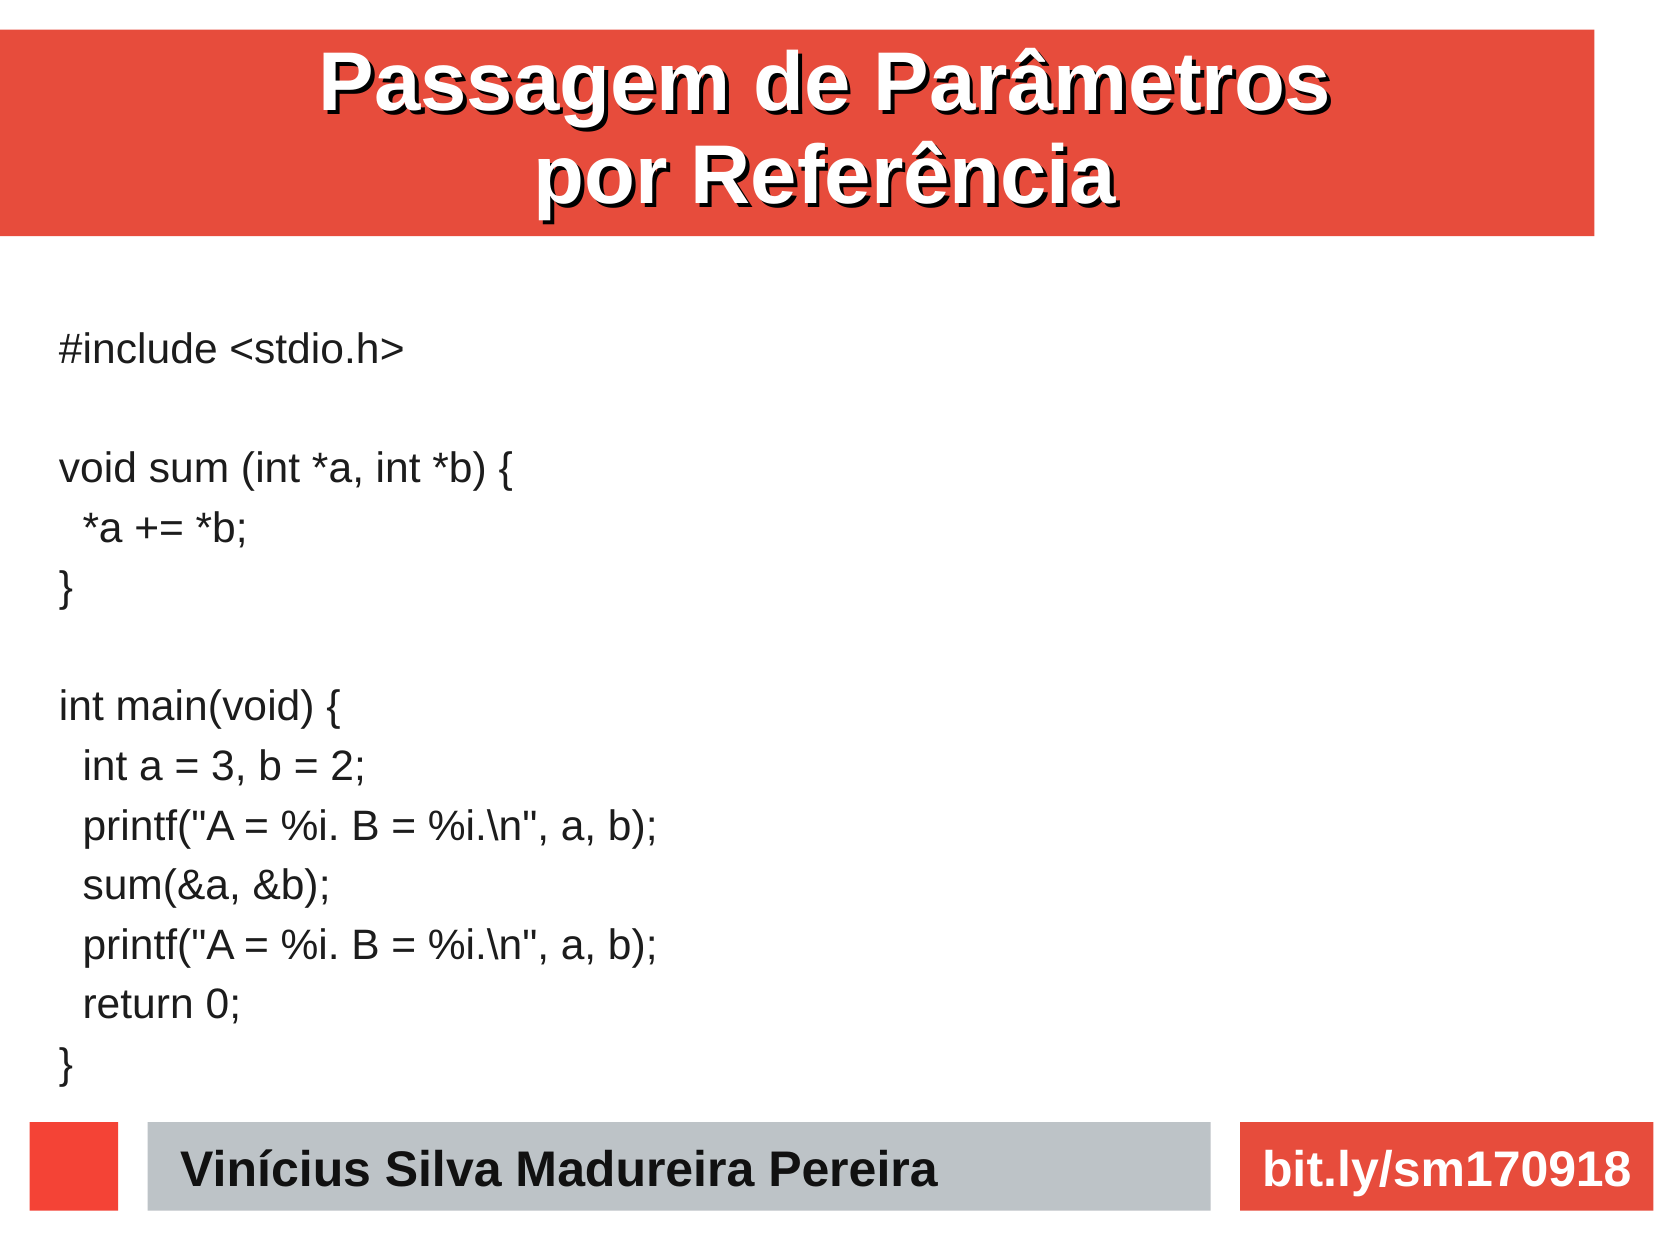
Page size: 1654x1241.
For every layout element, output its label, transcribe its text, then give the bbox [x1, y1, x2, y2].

text_box Vinícius Silva Madureira Pereira [165, 1133, 1170, 1205]
list #include <stdio.h> void sum (int *a, int *b) { *a += *b; } int main(void) { int a = 3, b = 2; printf("A = %i. B = %i.\n", a, b); sum(&a, &b); printf("A = %i. B = %i.\n", a, b); return 0; } [59, 324, 1565, 1093]
text_box bit.ly/sm170918 [1228, 1133, 1654, 1205]
title Passagem de Parâmetros por Referência [318, 35, 1335, 207]
